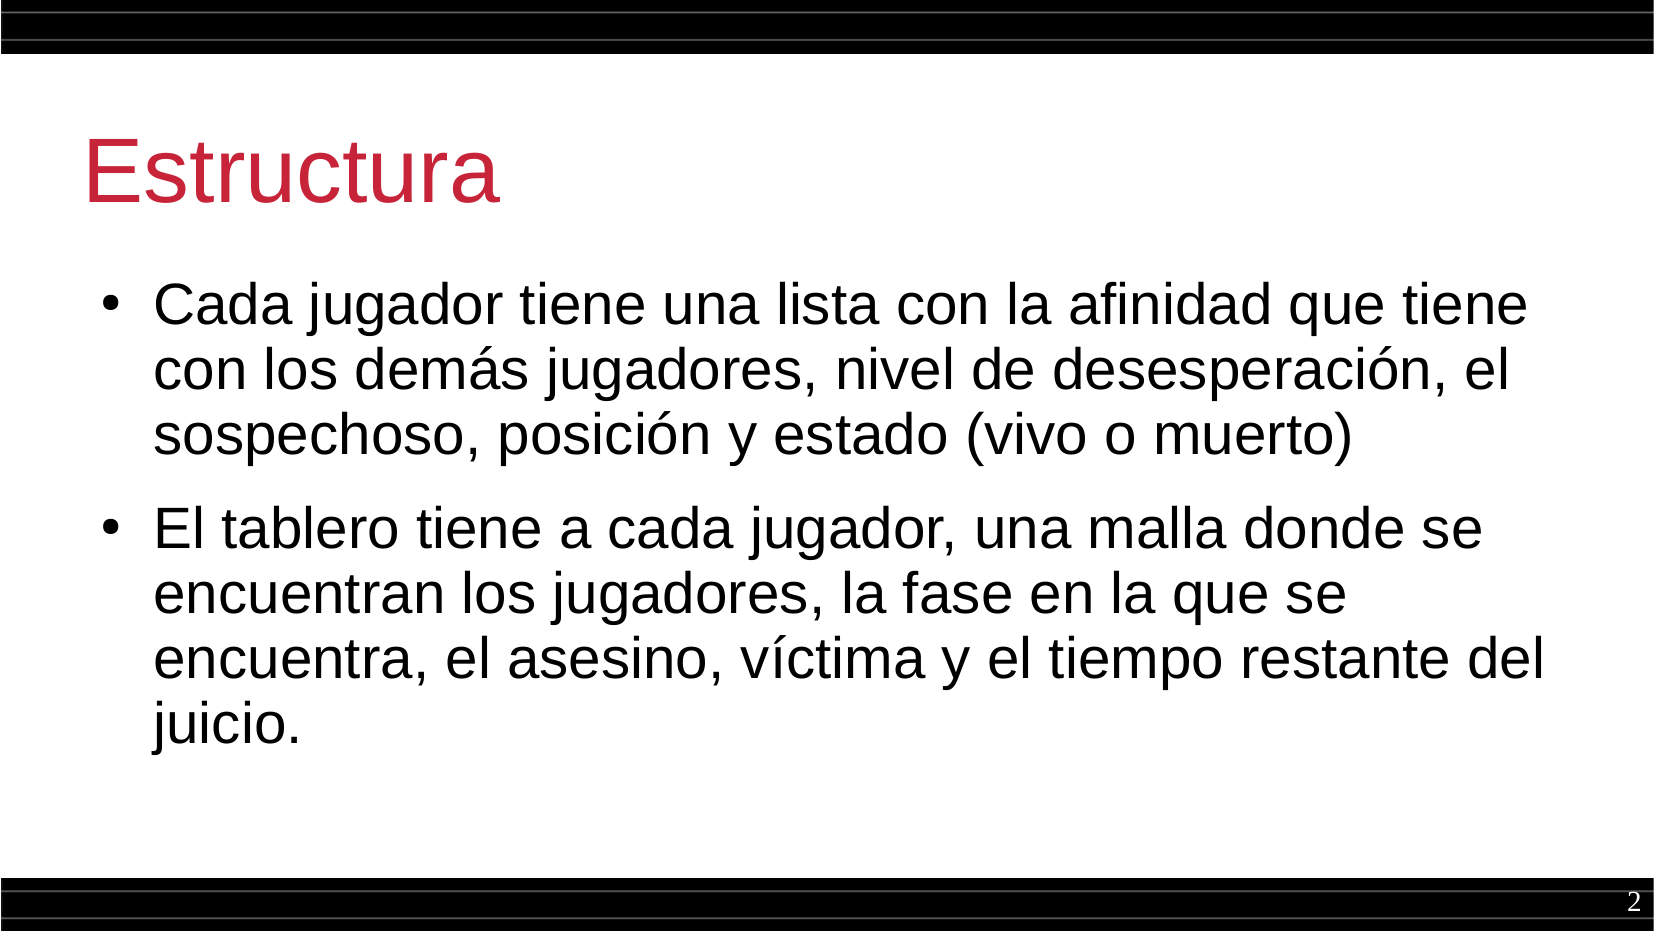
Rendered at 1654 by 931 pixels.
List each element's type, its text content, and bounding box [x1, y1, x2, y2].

picture [1, 0, 1654, 54]
title Estructura [82, 92, 1571, 249]
picture [1, 878, 1654, 931]
list Cada jugador tiene una lista con la afinidad que tiene con los demás jugadores, nivel de desesperación, el sospechoso, posición y estado (vivo o muerto) El tablero tiene a cada jugador, una malla donde se encuentran los jugadores, la fase en la que se encuentra, el asesino, víctima y el tiempo restante del juicio. [82, 271, 1571, 758]
